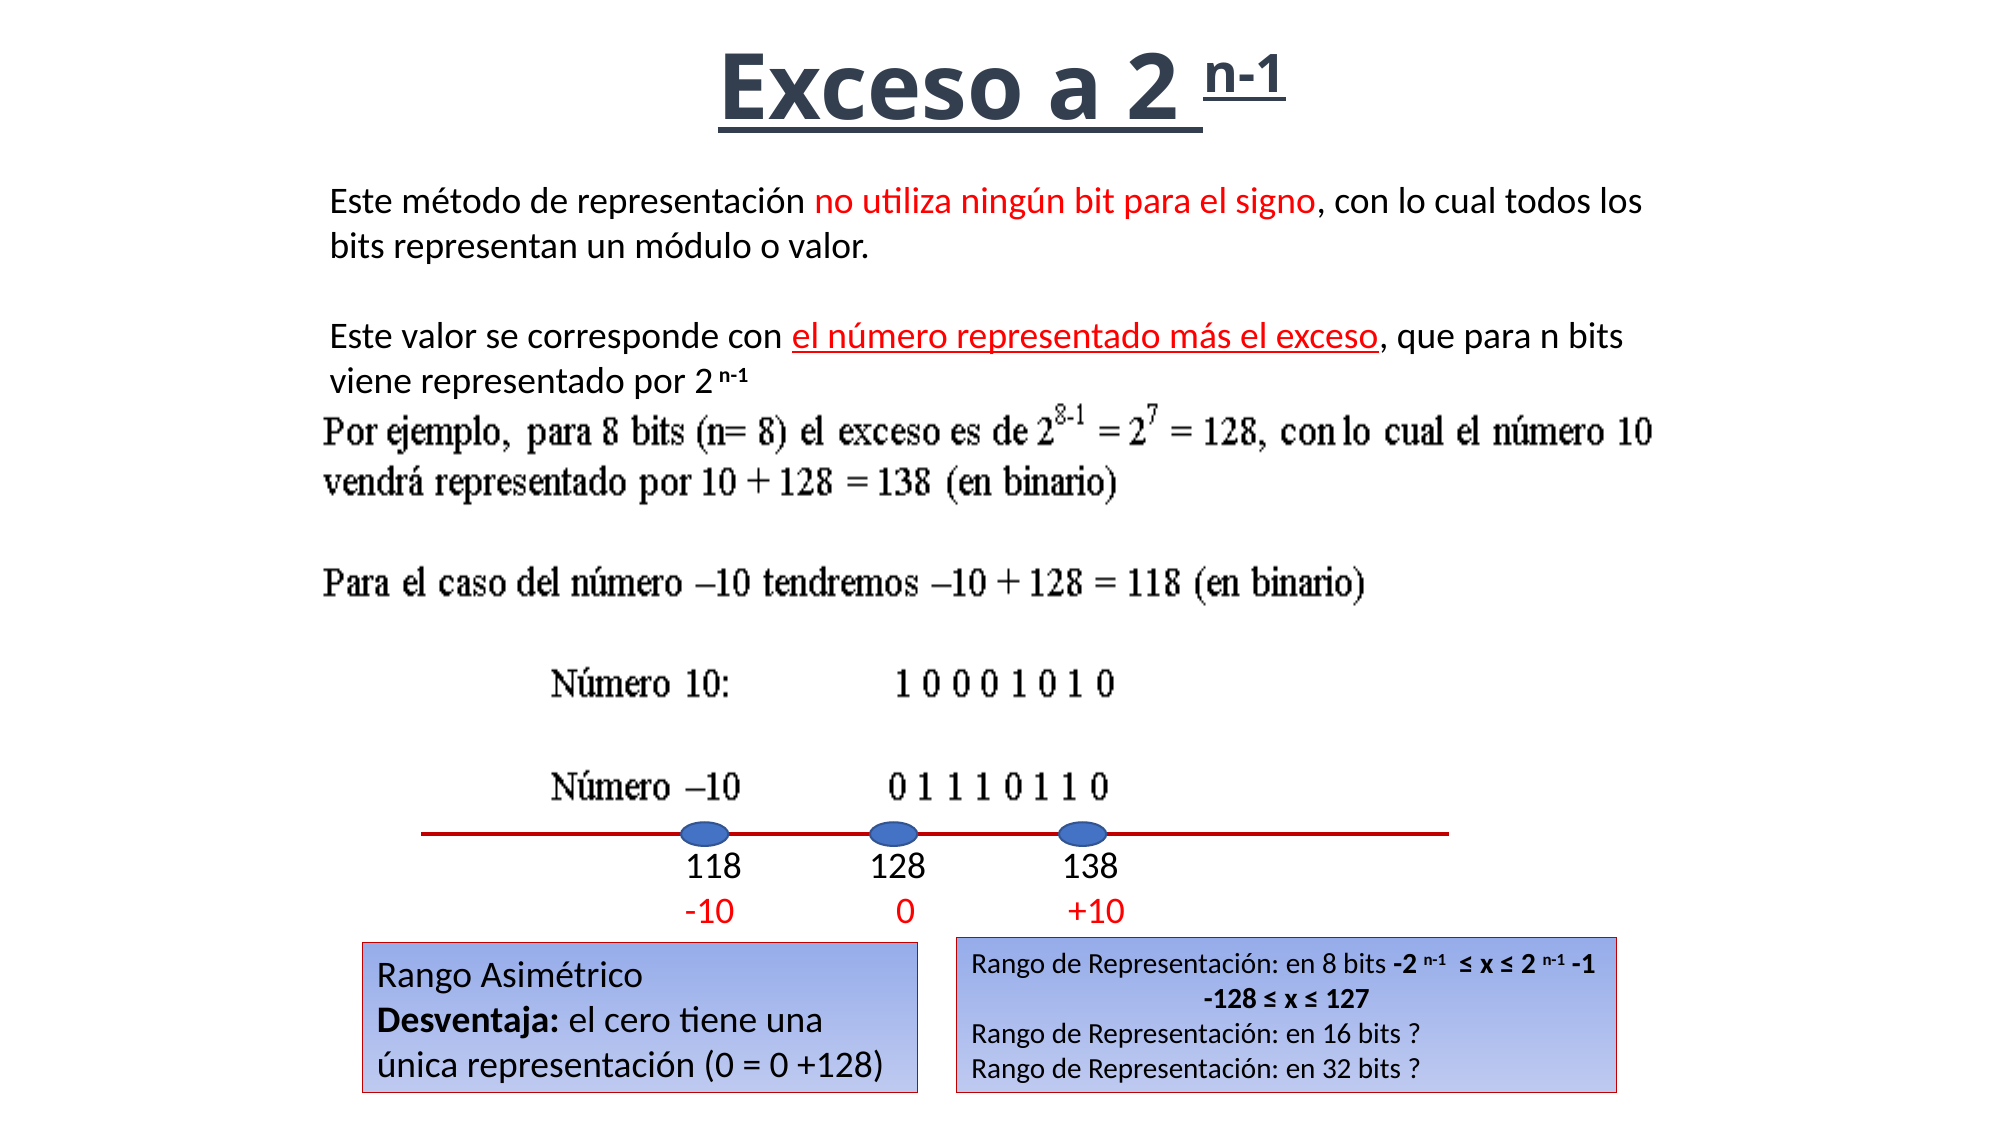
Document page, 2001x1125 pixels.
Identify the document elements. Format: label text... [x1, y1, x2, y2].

picture [314, 402, 1674, 835]
text_box Rango de Representación: en 8 bits -2 n-1 ≤ x ≤ 2 n-1 -1 -128 ≤ x ≤ 127 Rango de Representación: en 16 bits ? Rango de Representación: en 32 bits ? [956, 937, 1617, 1093]
text_box [870, 822, 918, 834]
text_box 118 128 138 -10 0 +10 [670, 834, 1140, 939]
text_box [1058, 822, 1107, 846]
text_box Este método de representación no utiliza ningún bit para el signo, con lo cual todos los bits representan un módulo o valor. Este valor se corresponde con el número representado más el exceso, que para n bits viene representado por 2 n-1 [314, 168, 1697, 454]
text_box Exceso a 2 n-1 [326, 20, 1677, 209]
text_box Rango Asimétrico Desventaja: el cero tiene una única representación (0 = 0 +128) [362, 942, 918, 1093]
text_box [681, 822, 729, 846]
